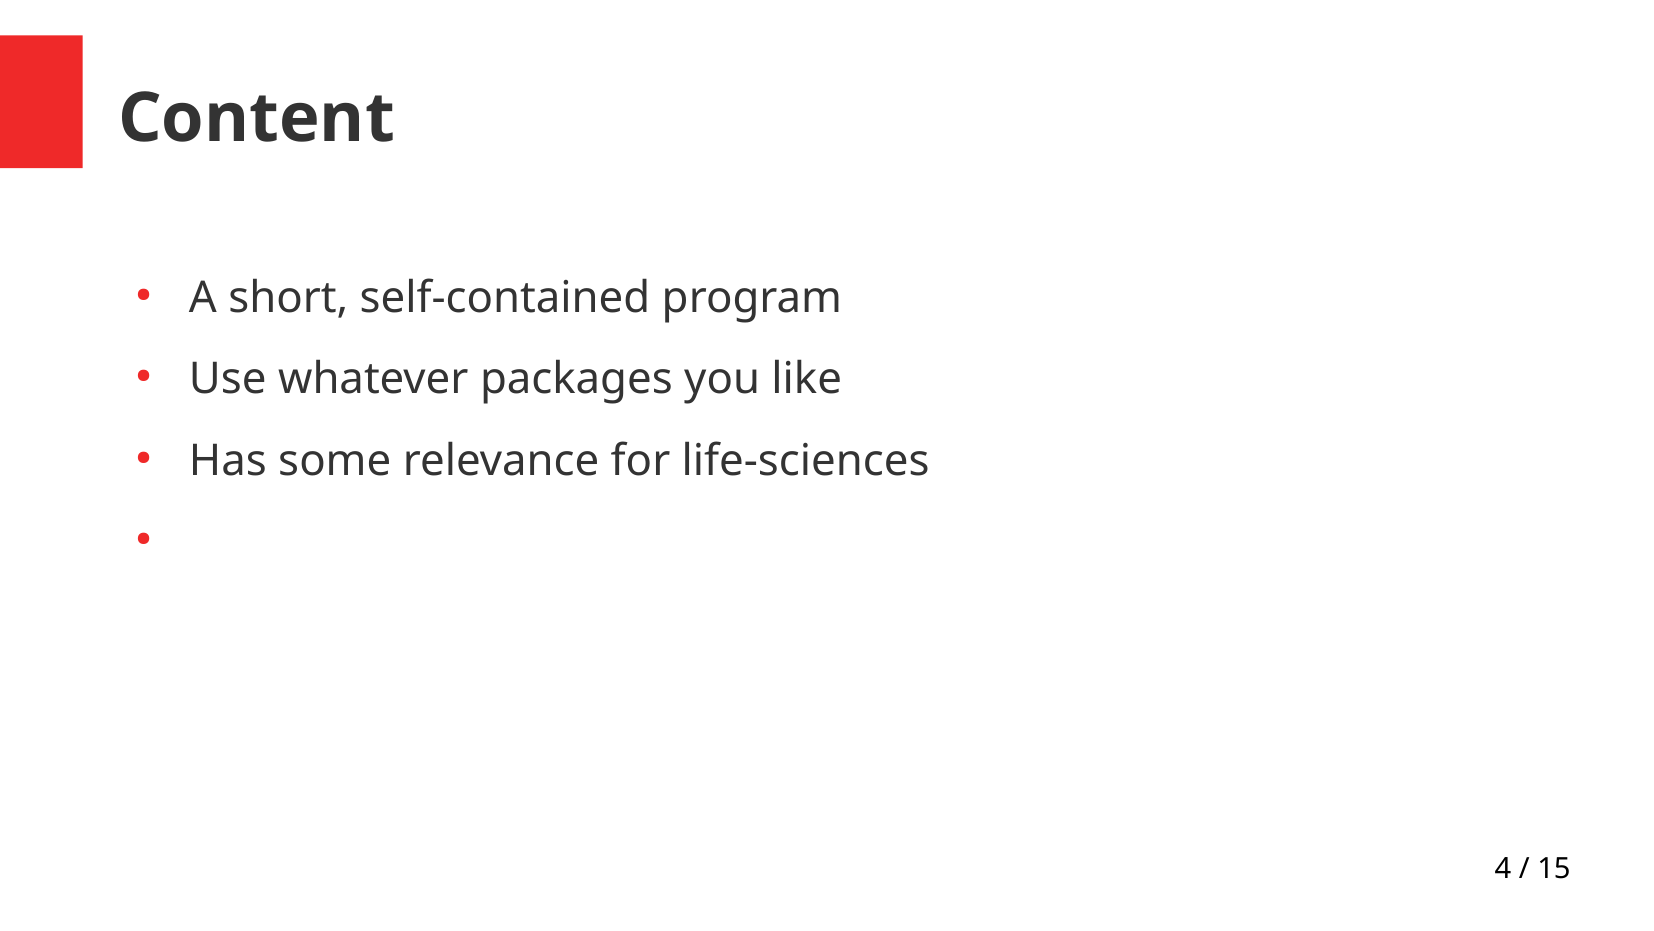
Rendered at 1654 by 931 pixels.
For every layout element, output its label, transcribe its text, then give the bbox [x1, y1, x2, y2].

list A short, self-contained program Use whatever packages you like Has some relevance for life-sciences [118, 265, 1536, 806]
title Content [118, 36, 1571, 193]
